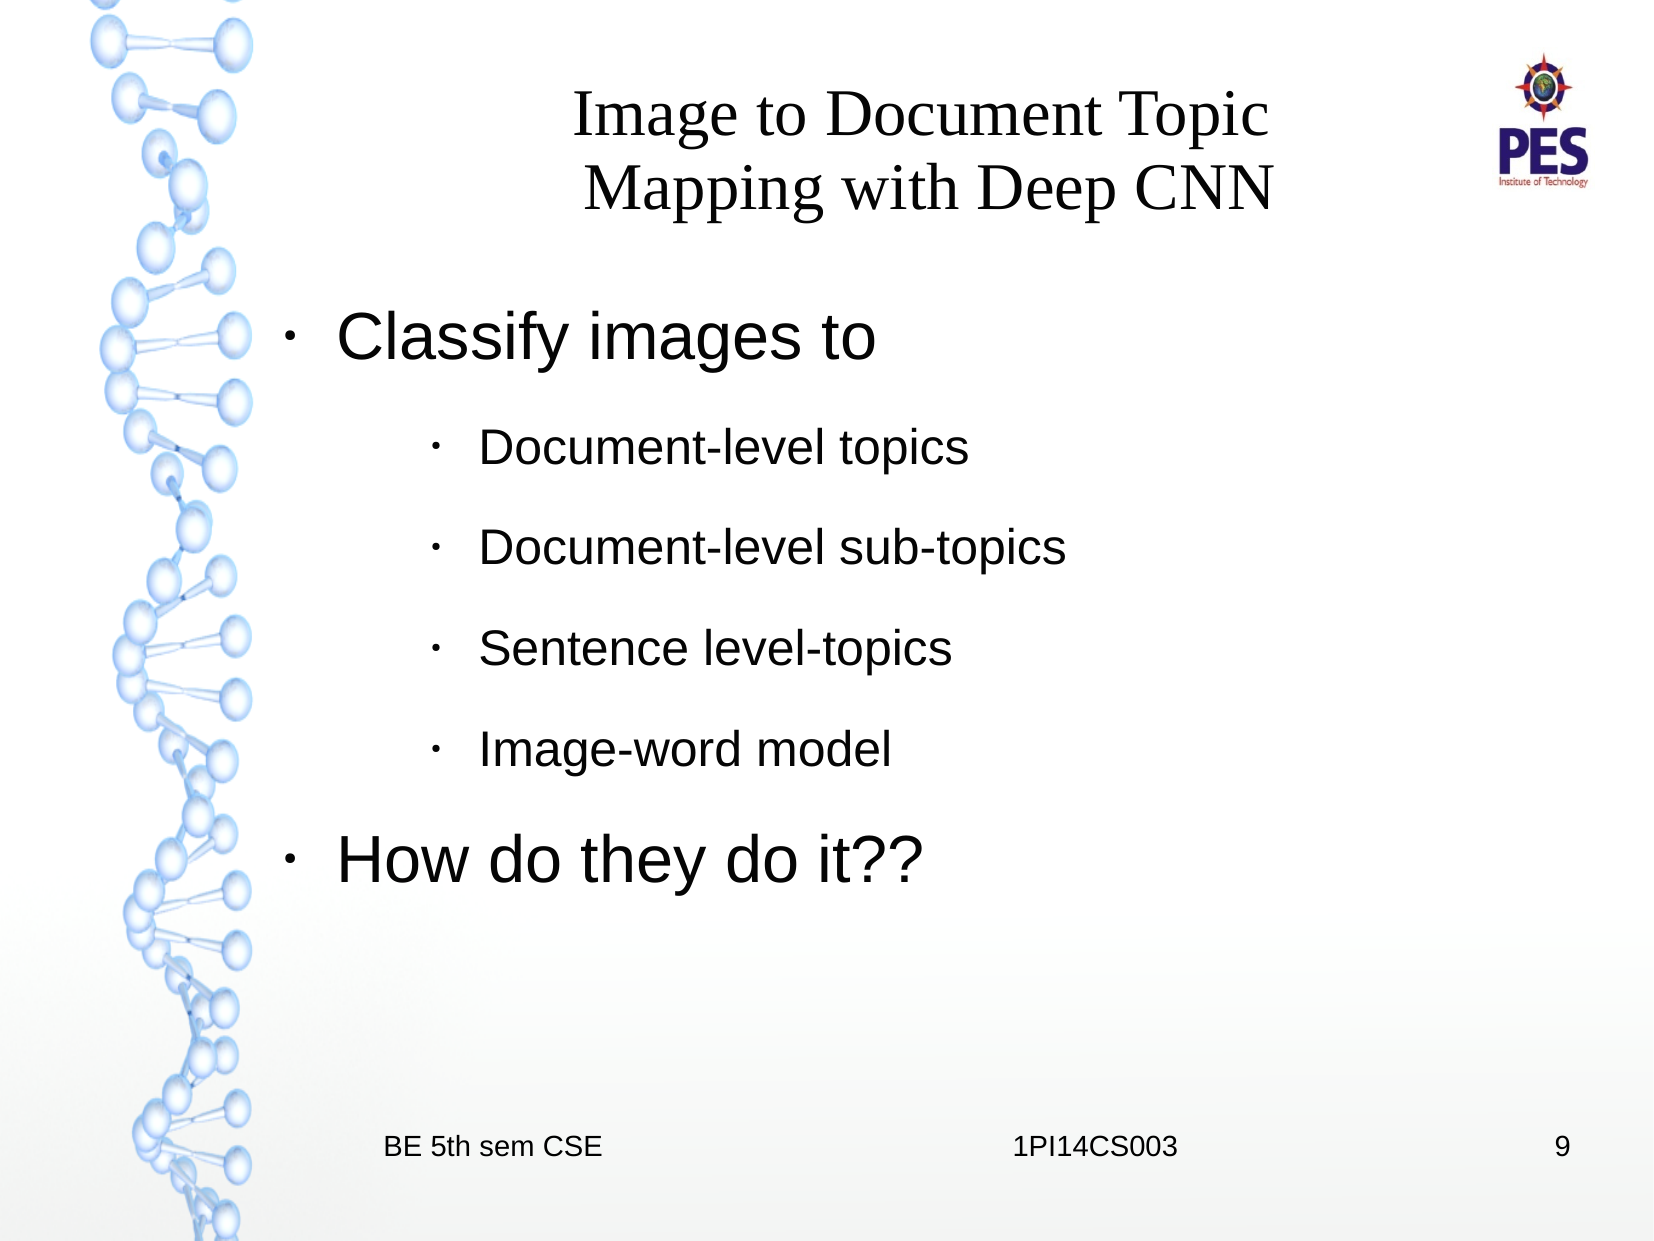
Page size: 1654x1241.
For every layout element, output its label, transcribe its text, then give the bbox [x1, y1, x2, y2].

title Image to Document Topic Mapping with Deep CNN [265, 47, 1595, 252]
picture [0, 0, 1654, 1241]
list Classify images to Document-level topics Document-level sub-topics Sentence level-topics Image-word model How do they do it?? [265, 299, 1595, 1019]
